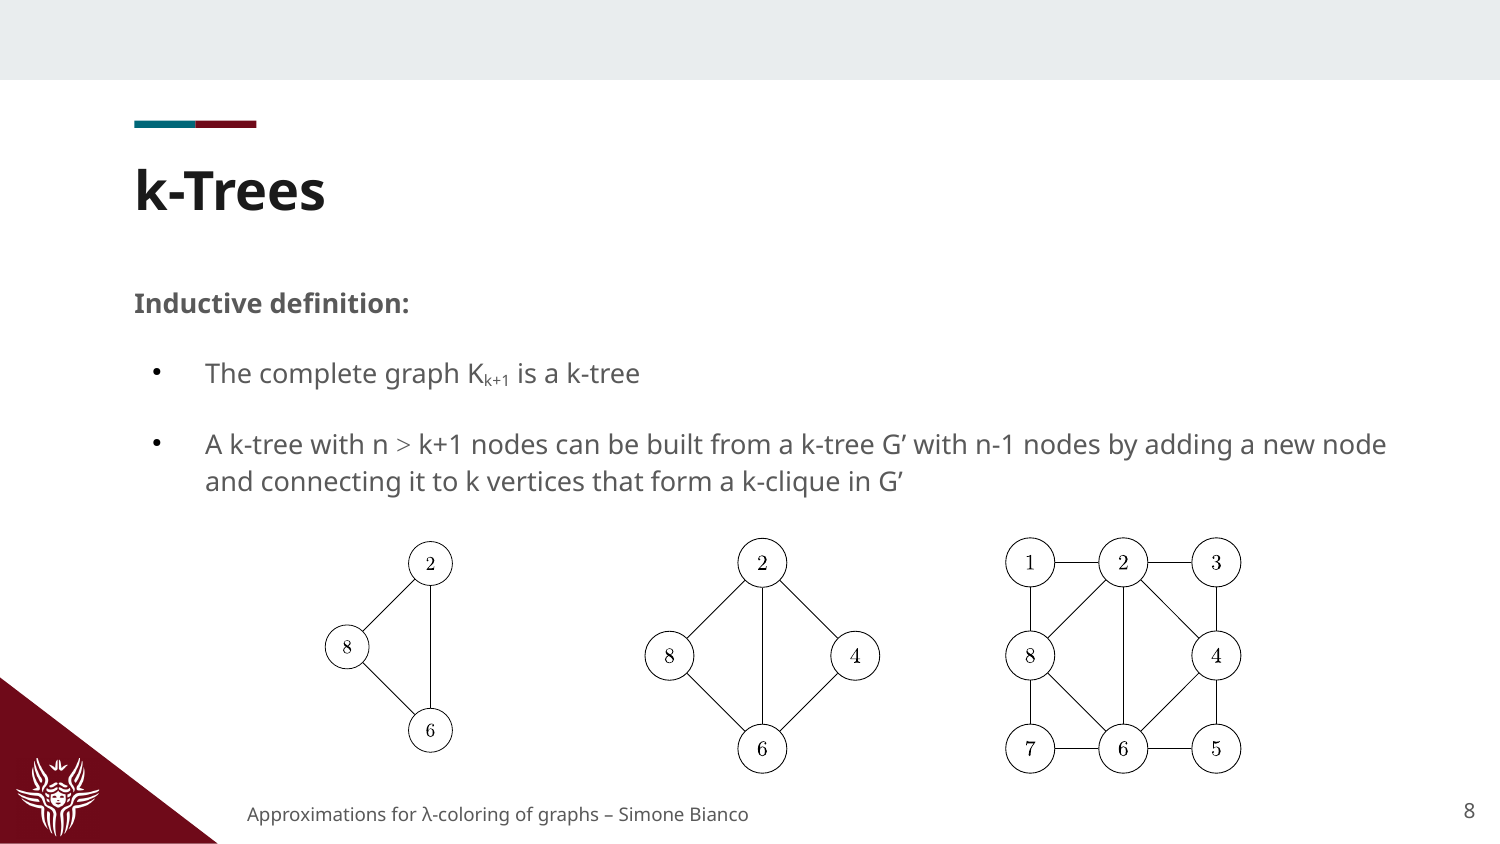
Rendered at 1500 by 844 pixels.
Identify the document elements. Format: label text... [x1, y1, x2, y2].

picture [644, 537, 881, 774]
text_box Approximations for λ-coloring of graphs – Simone Bianco [232, 783, 1193, 839]
picture [324, 541, 453, 753]
picture [1005, 537, 1242, 774]
title k-Trees [119, 141, 1381, 230]
slide_number <number> [1400, 779, 1491, 844]
picture [16, 758, 100, 839]
list Inductive definition: The complete graph Kk+1 is a k-tree A k-tree with n > k+1 nodes can be built from a k-tree G’ with n-1 nodes by adding a new node and connecting it to k vertices that form a k-clique in G’ [119, 266, 1418, 637]
